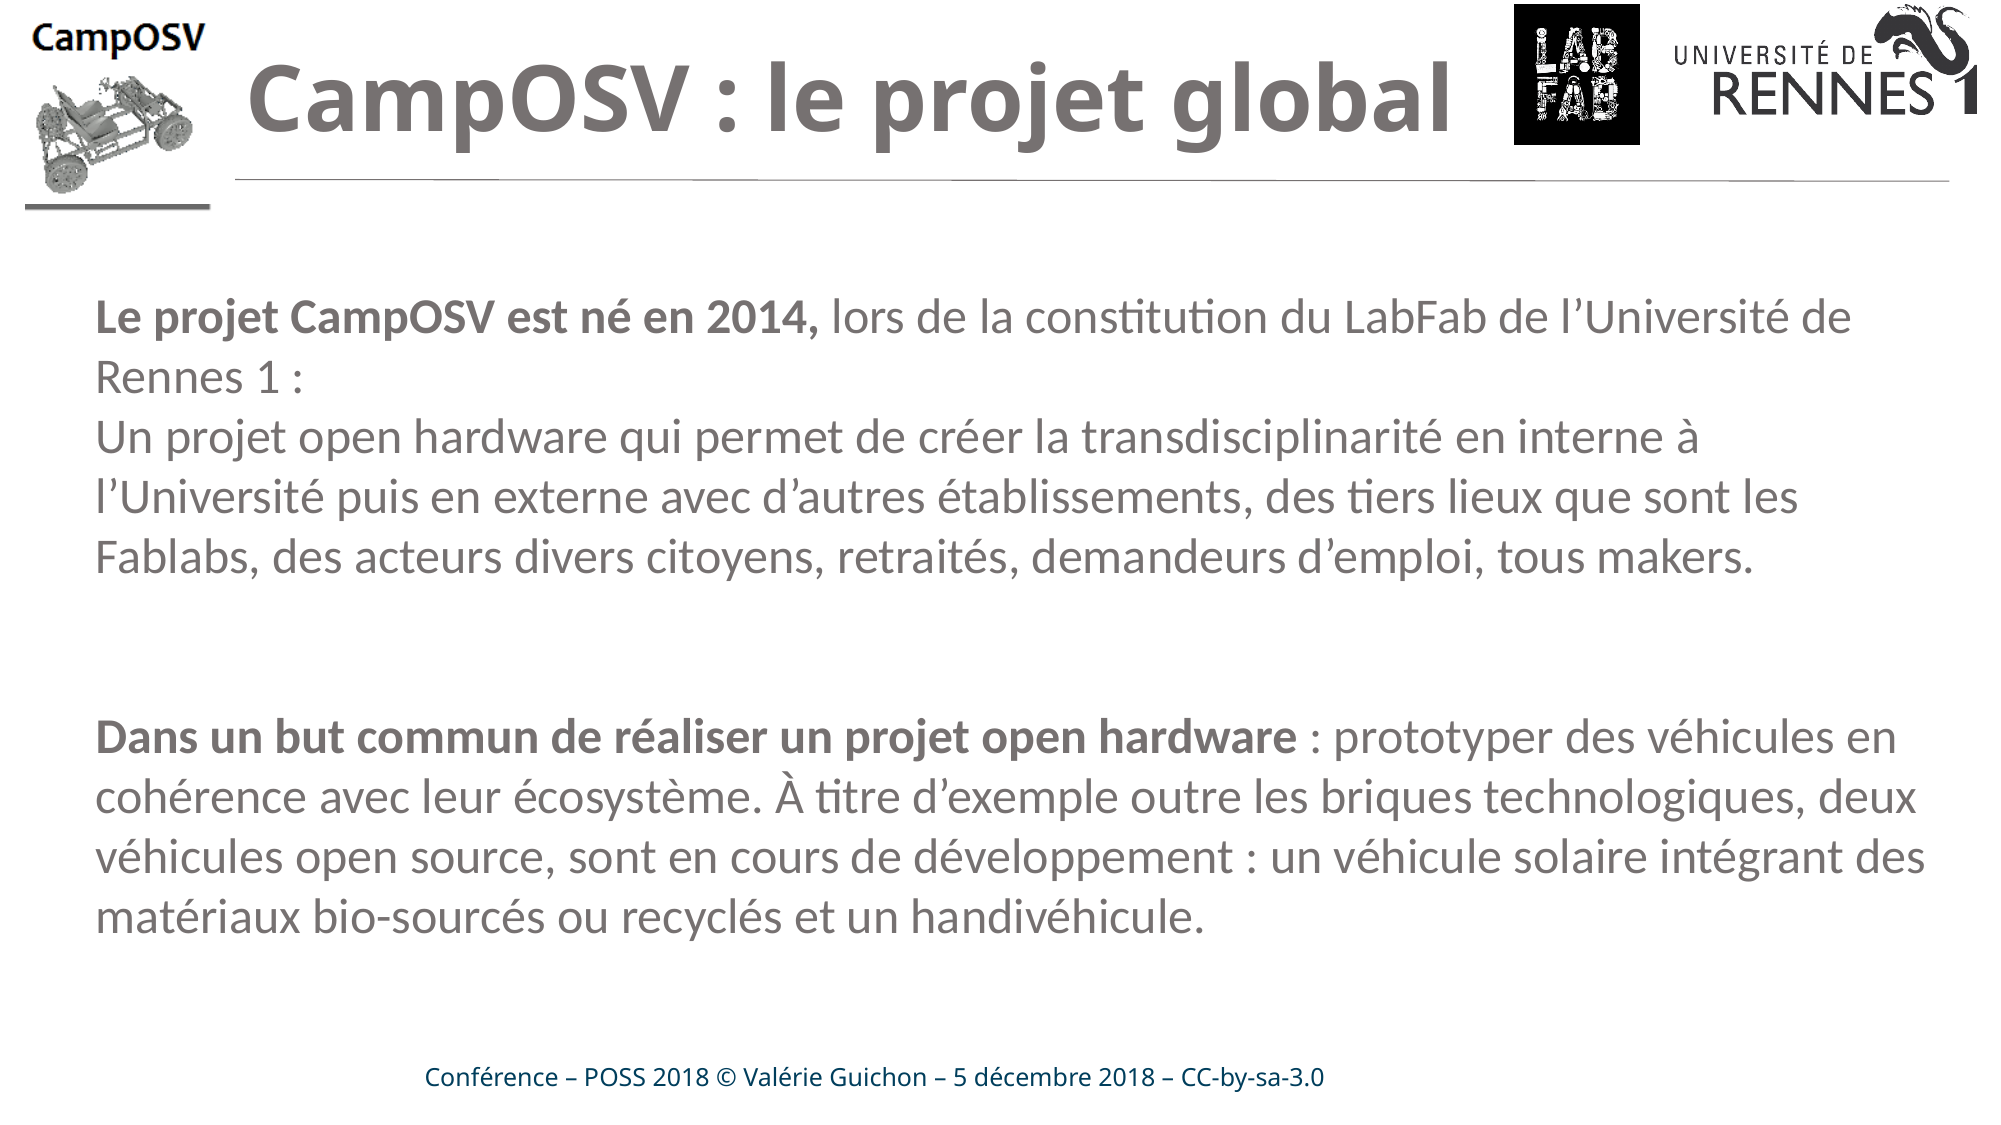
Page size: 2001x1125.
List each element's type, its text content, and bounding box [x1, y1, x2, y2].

title CampOSV : le projet global [213, 0, 1515, 204]
text_box Conférence – POSS 2018 © Valérie Guichon – 5 décembre 2018 – CC-by-sa-3.0 [410, 1054, 1397, 1099]
text_box Le projet CampOSV est né en 2014, lors de la constitution du LabFab de l’Université de Rennes 1 : Un projet open hardware qui permet de créer la transdisciplinarité en interne à l’Université puis en externe avec d’autres établissements, des tiers lieux que sont les Fablabs, des acteurs divers citoyens, retraités, demandeurs d’emploi, tous makers. Dans un but commun de réaliser un projet open hardware : prototyper des véhicules en cohérence avec leur écosystème. À titre d’exemple outre les briques technologiques, deux véhicules open source, sont en cours de développement : un véhicule solaire intégrant des matériaux bio-sourcés ou recyclés et un handivéhicule. [80, 216, 1950, 959]
picture [1514, 4, 1640, 146]
picture [25, 0, 213, 204]
picture [1675, 4, 1977, 115]
